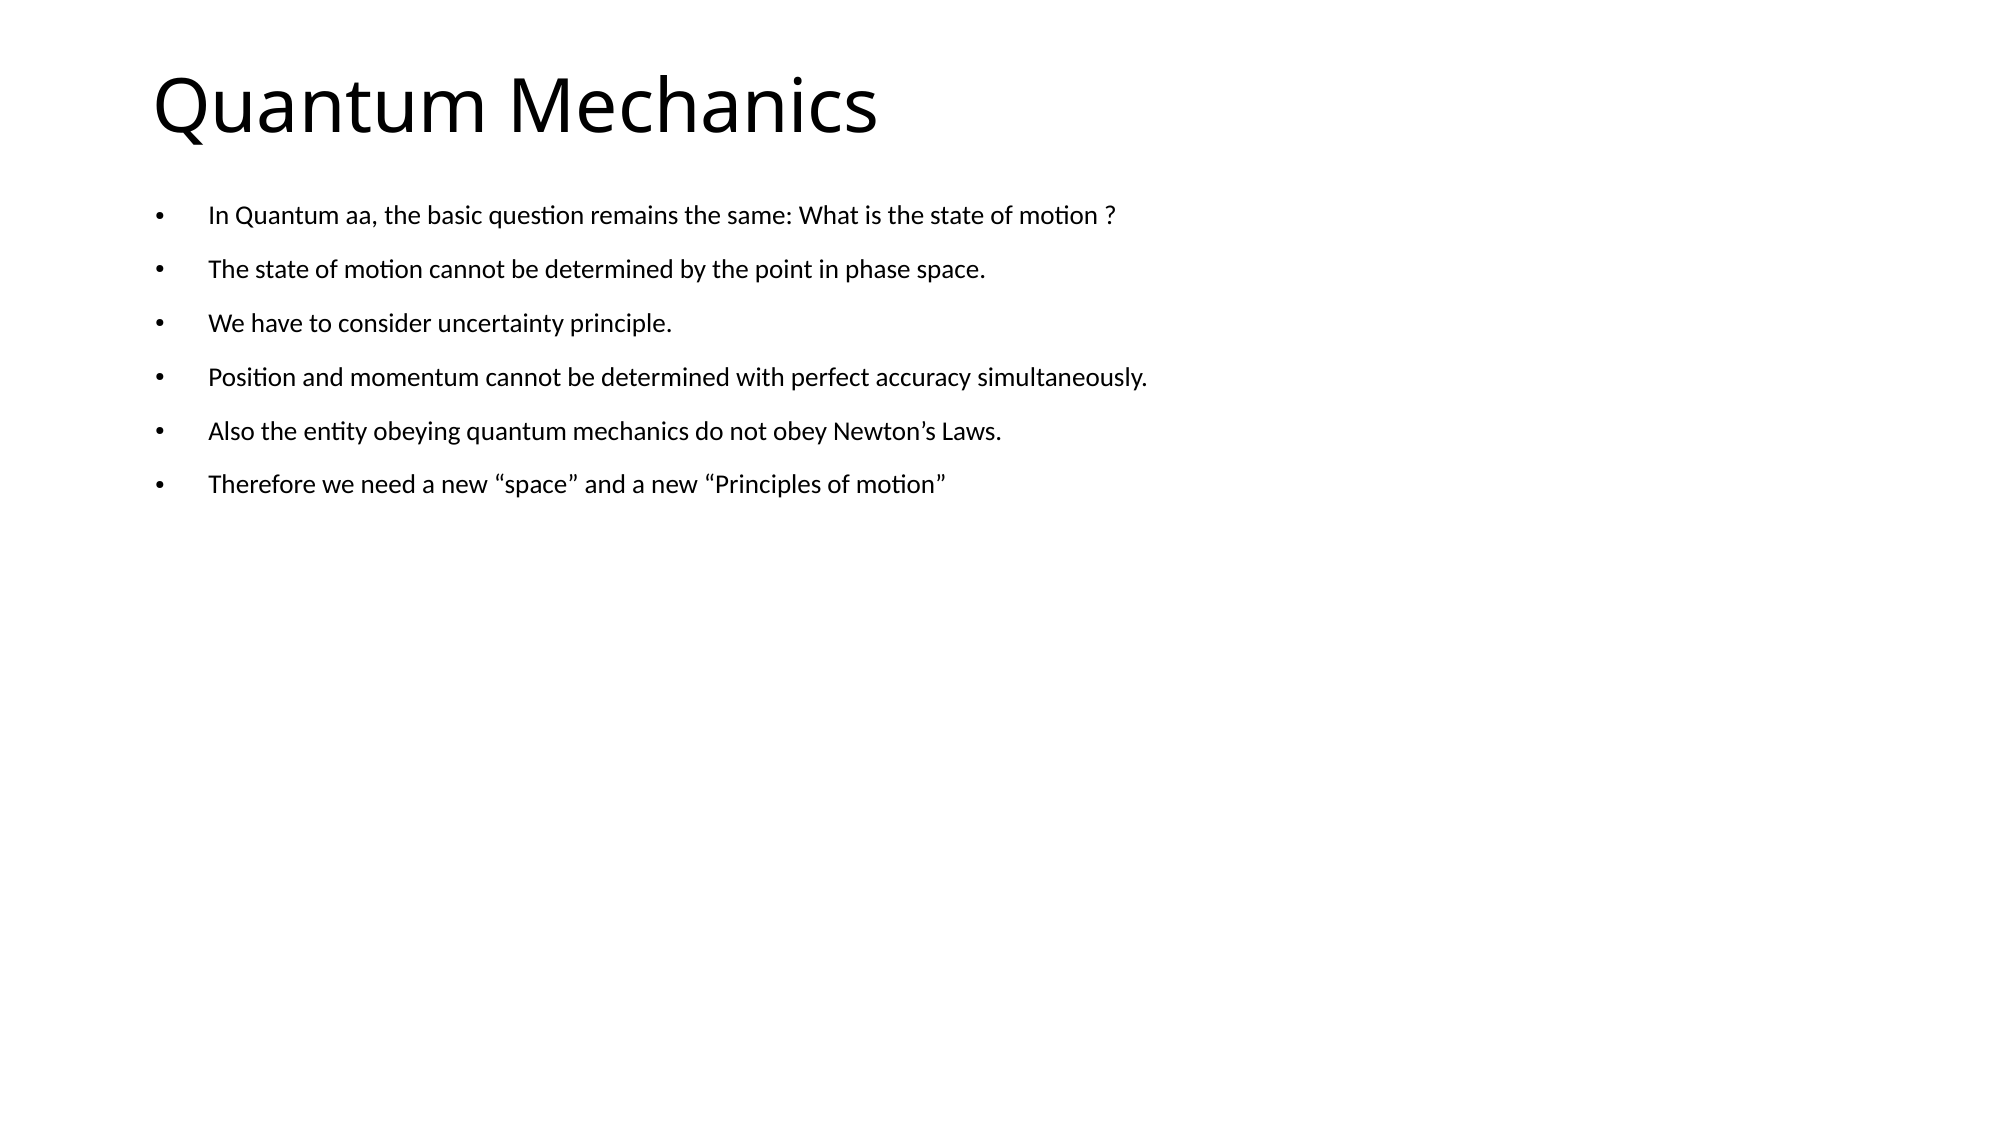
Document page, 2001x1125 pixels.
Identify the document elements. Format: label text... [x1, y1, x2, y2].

list In Quantum aa, the basic question remains the same: What is the state of motion ? The state of motion cannot be determined by the point in phase space. We have to consider uncertainty principle. Position and momentum cannot be determined with perfect accuracy simultaneously. Also the entity obeying quantum mechanics do not obey Newton’s Laws. Therefore we need a new “space” and a new “Principles of motion” [137, 205, 1863, 535]
title Quantum Mechanics [137, 59, 1863, 169]
